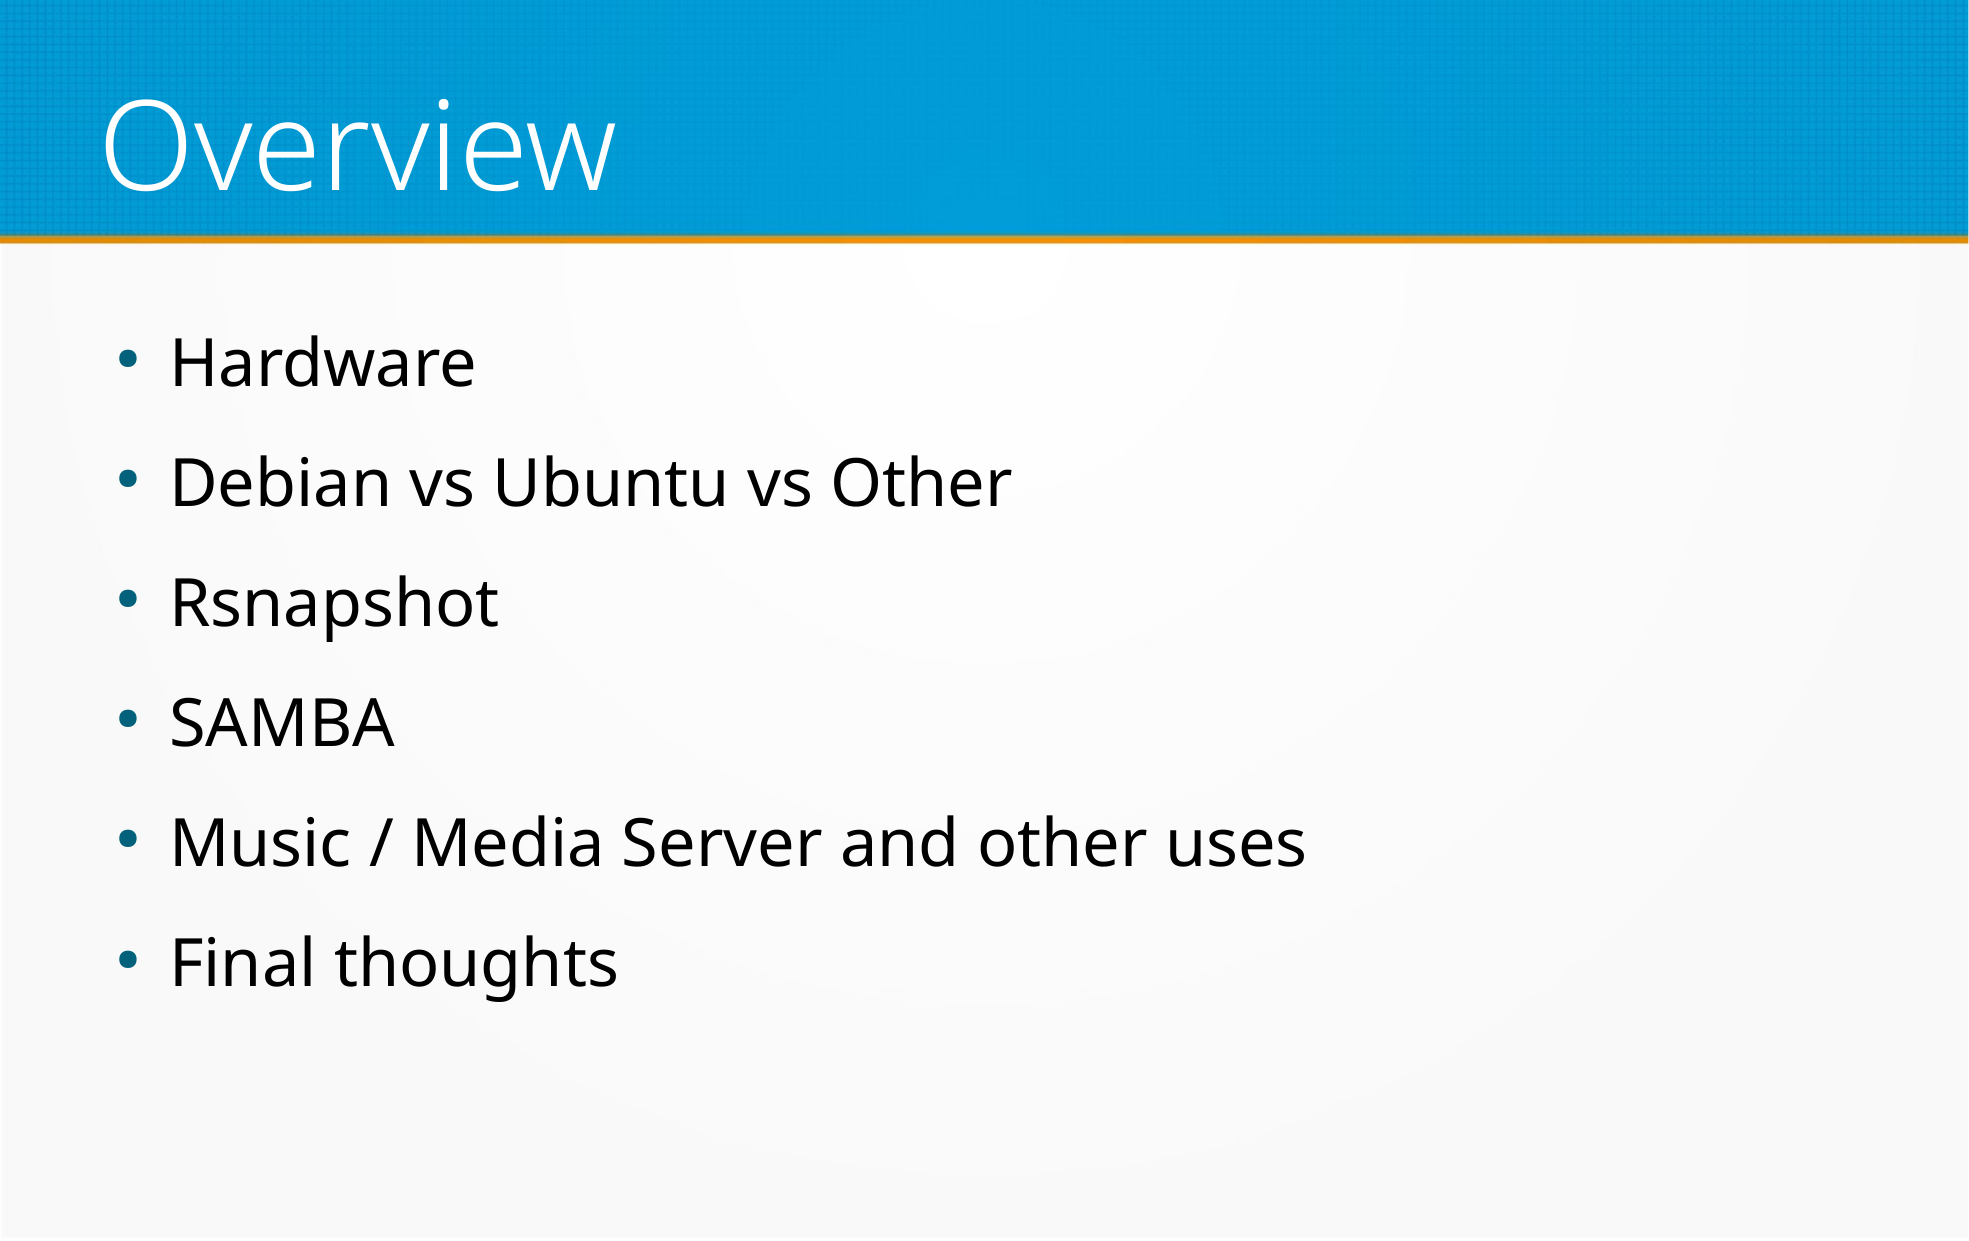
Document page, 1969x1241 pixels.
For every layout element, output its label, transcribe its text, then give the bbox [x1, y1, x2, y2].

list Hardware Debian vs Ubuntu vs Other Rsnapshot SAMBA Music / Media Server and other uses Final thoughts [98, 315, 1861, 1081]
title Overview [98, 19, 1870, 227]
picture [0, 233, 1969, 1241]
